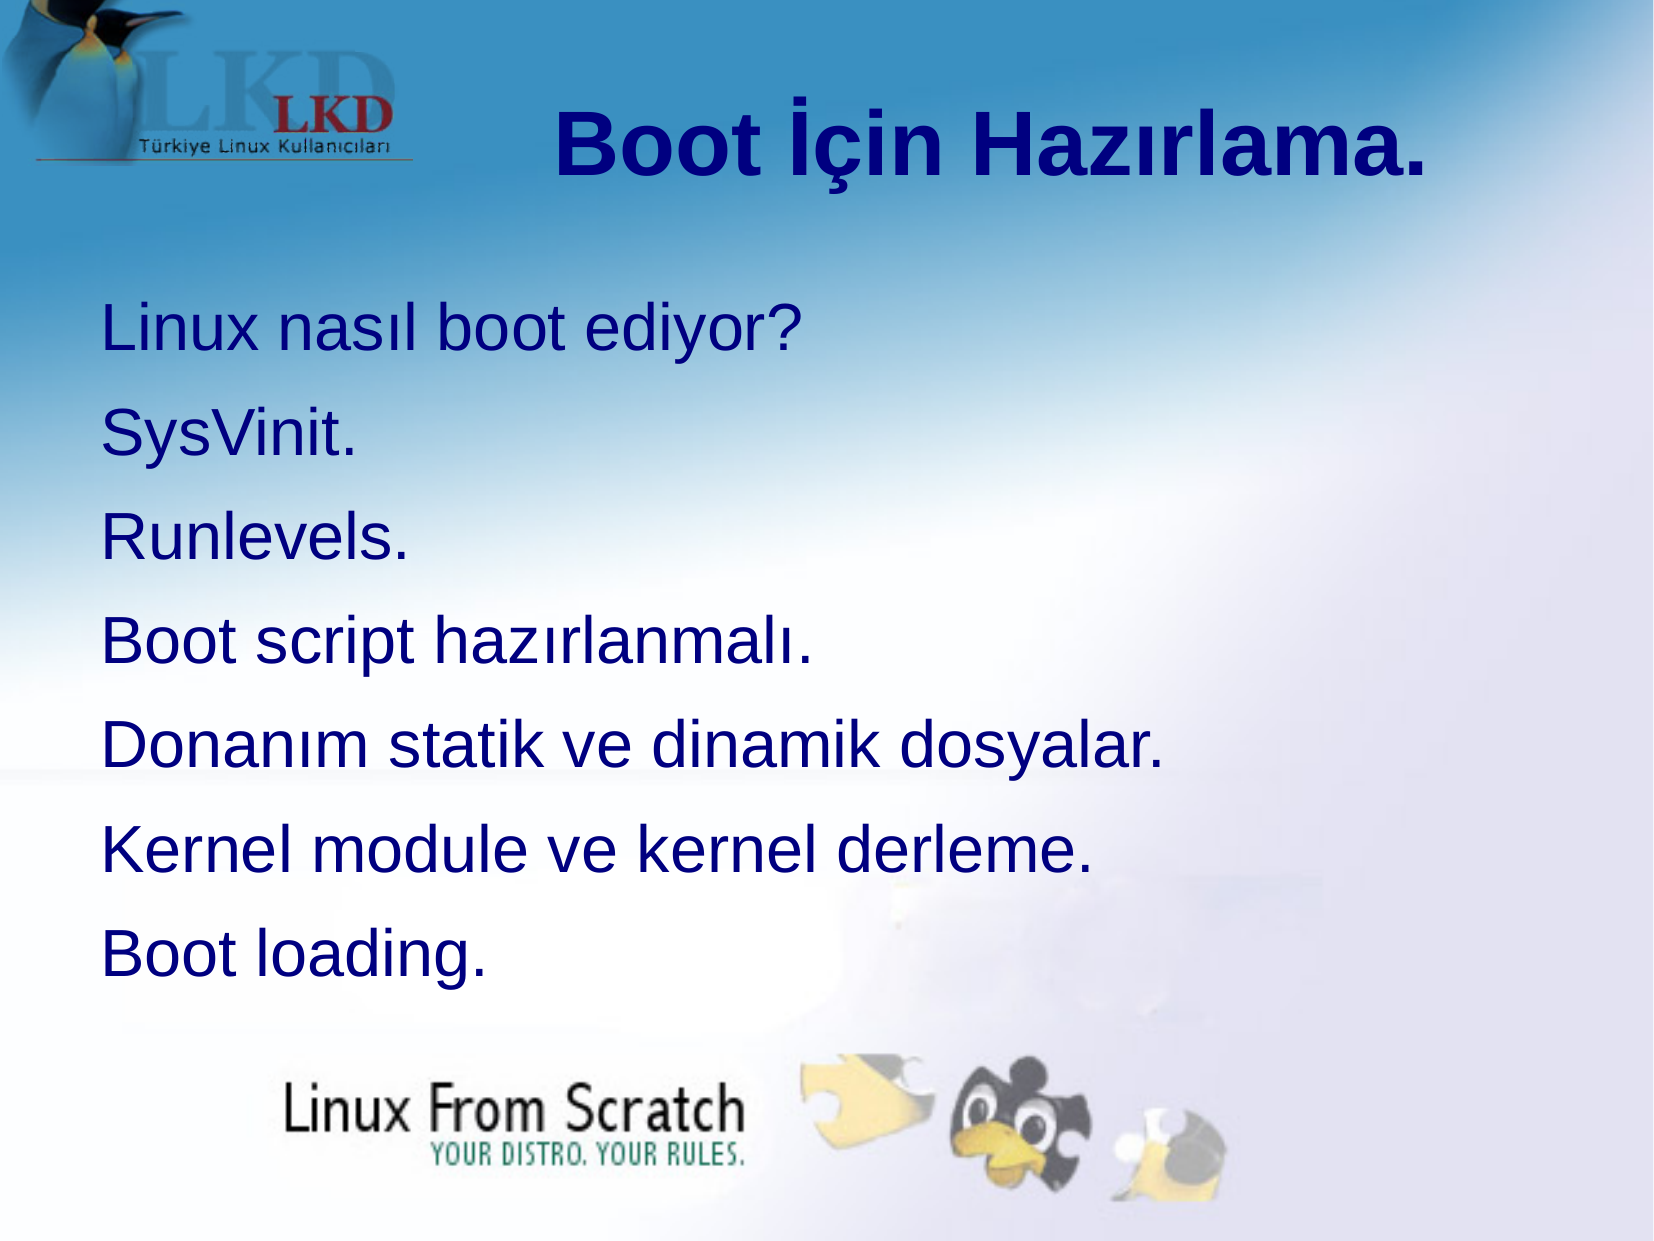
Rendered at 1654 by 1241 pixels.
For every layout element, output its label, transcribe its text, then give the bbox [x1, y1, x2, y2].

picture [0, 0, 1654, 1241]
title Boot İçin Hazırlama. [412, 44, 1571, 244]
list Linux nasıl boot ediyor? SysVinit. Runlevels. Boot script hazırlanmalı. Donanım statik ve dinamik dosyalar. Kernel module ve kernel derleme. Boot loading. [82, 290, 1571, 1094]
